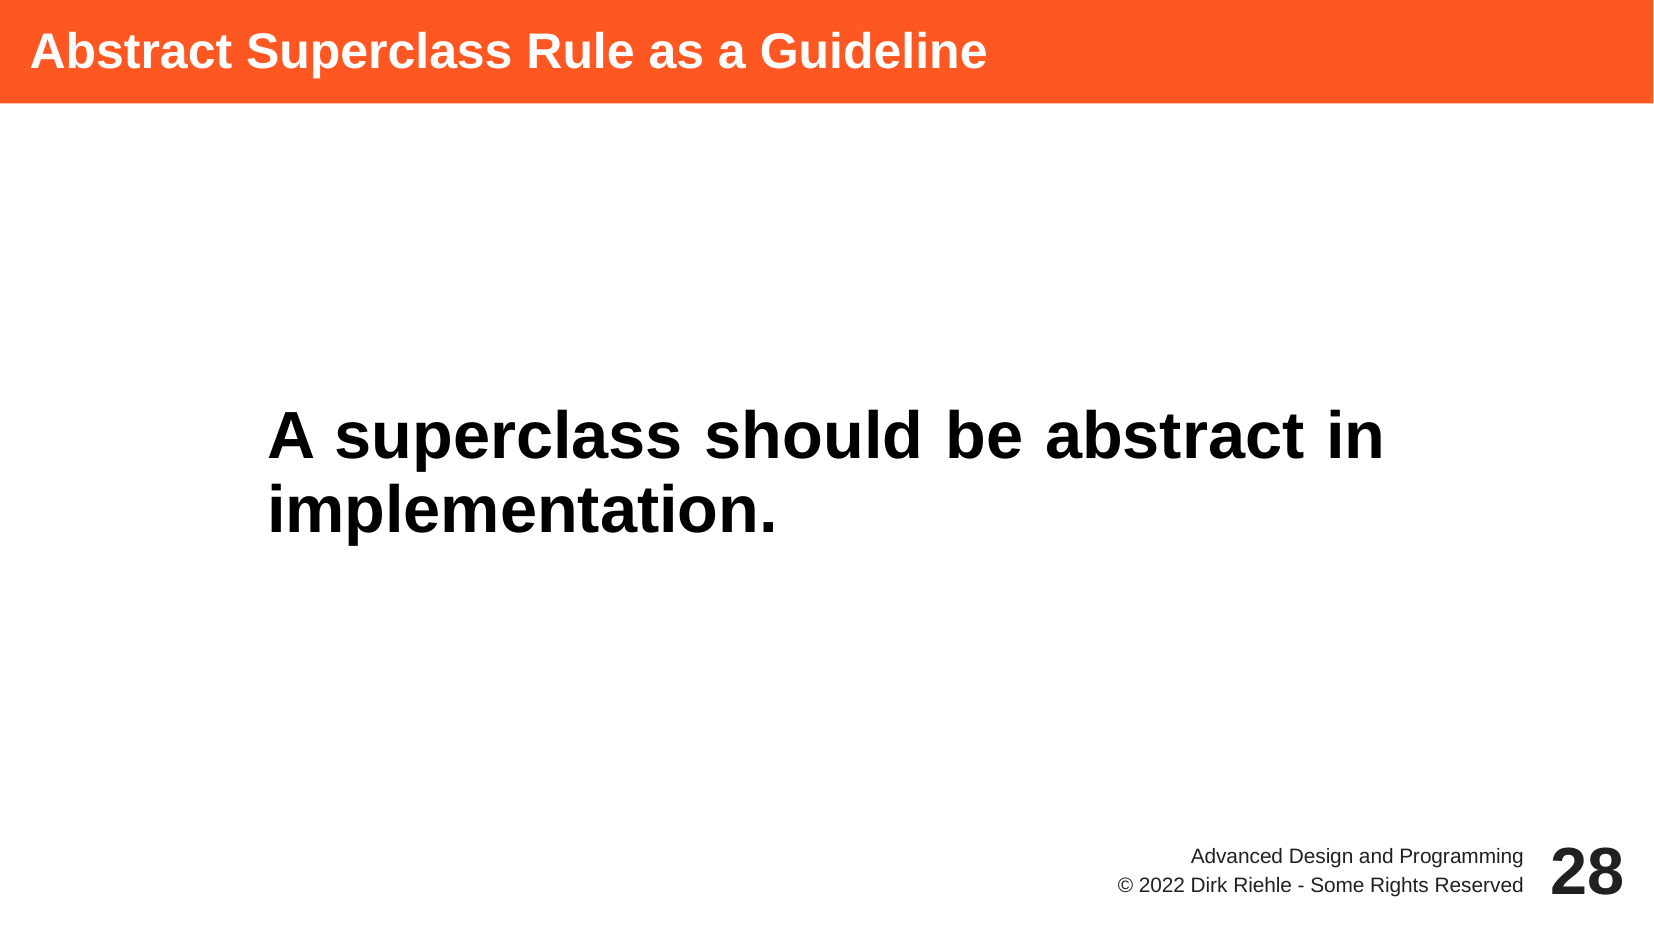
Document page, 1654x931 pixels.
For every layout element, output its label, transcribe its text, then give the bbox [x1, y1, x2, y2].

subtitle A superclass should be abstract in implementation. [29, 132, 1625, 813]
title Abstract Superclass Rule as a Guideline [0, 0, 1654, 104]
